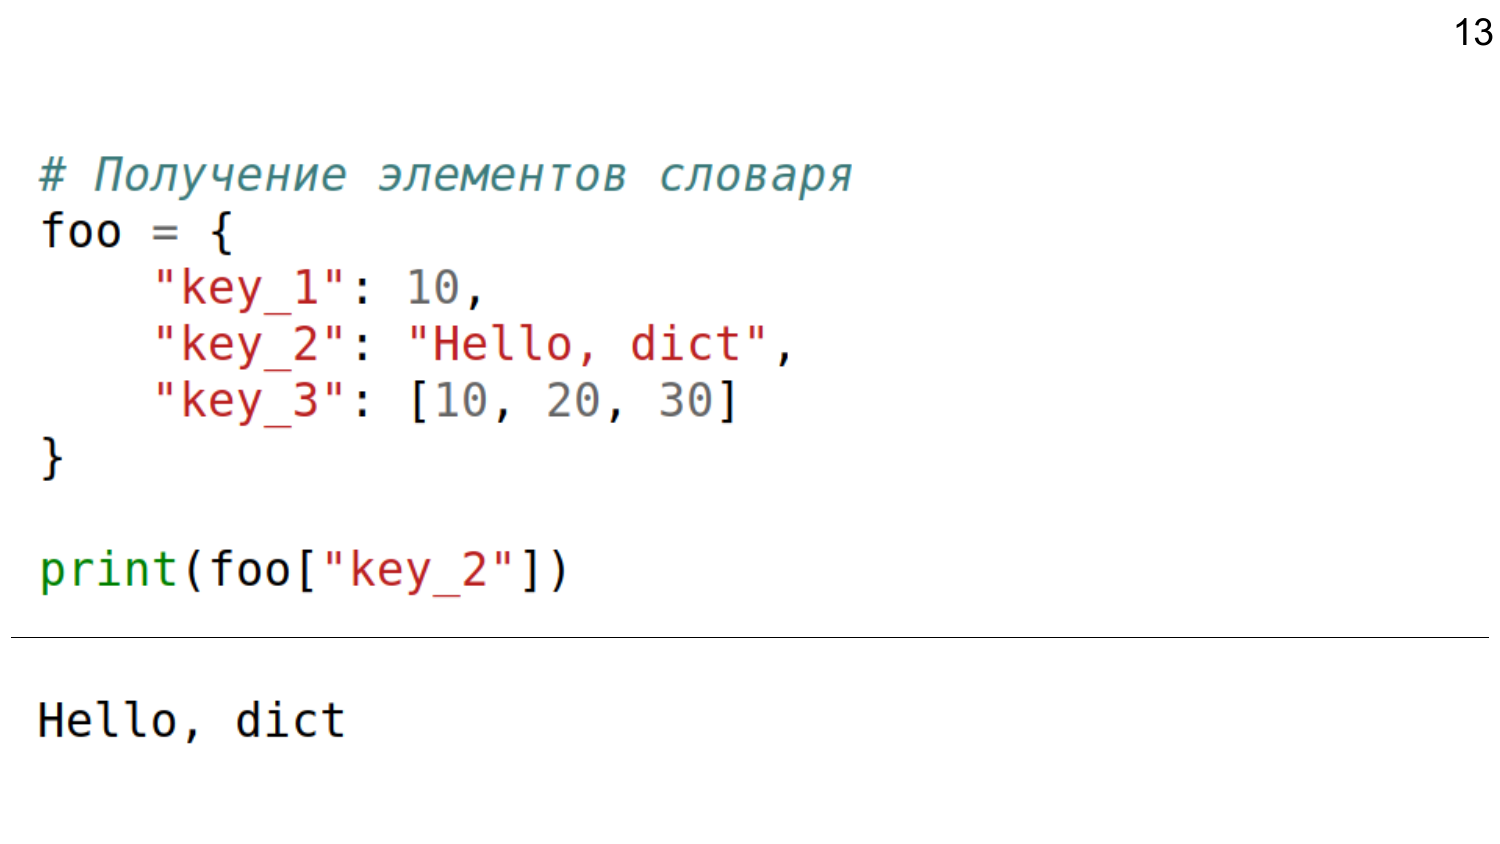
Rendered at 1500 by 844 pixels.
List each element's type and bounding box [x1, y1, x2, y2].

picture [23, 141, 877, 611]
picture [23, 690, 365, 756]
